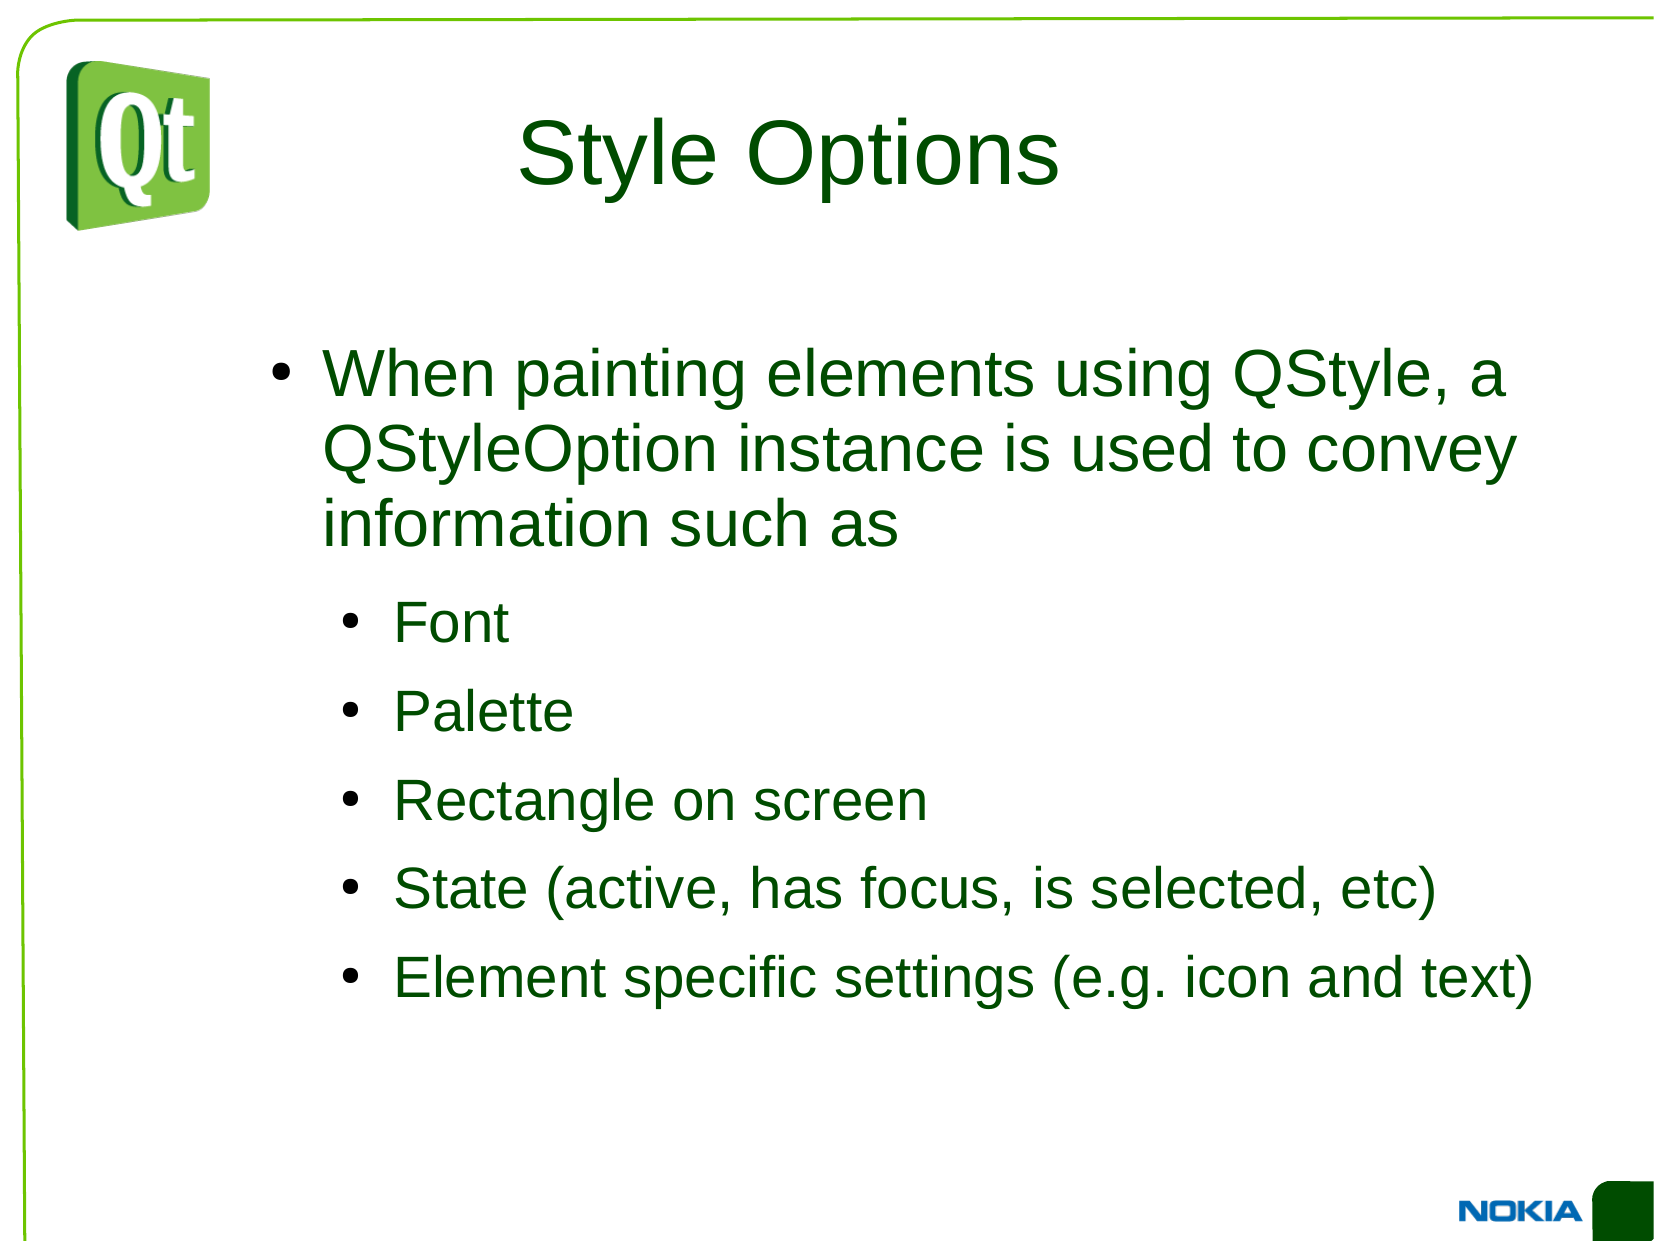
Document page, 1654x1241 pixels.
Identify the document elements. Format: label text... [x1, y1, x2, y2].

picture [1459, 1200, 1583, 1222]
list When painting elements using QStyle, a QStyleOption instance is used to convey information such as Font Palette Rectangle on screen State (active, has focus, is selected, etc) Element specific settings (e.g. icon and text) [251, 336, 1571, 1085]
title Style Options [251, 56, 1327, 250]
picture [66, 61, 210, 231]
